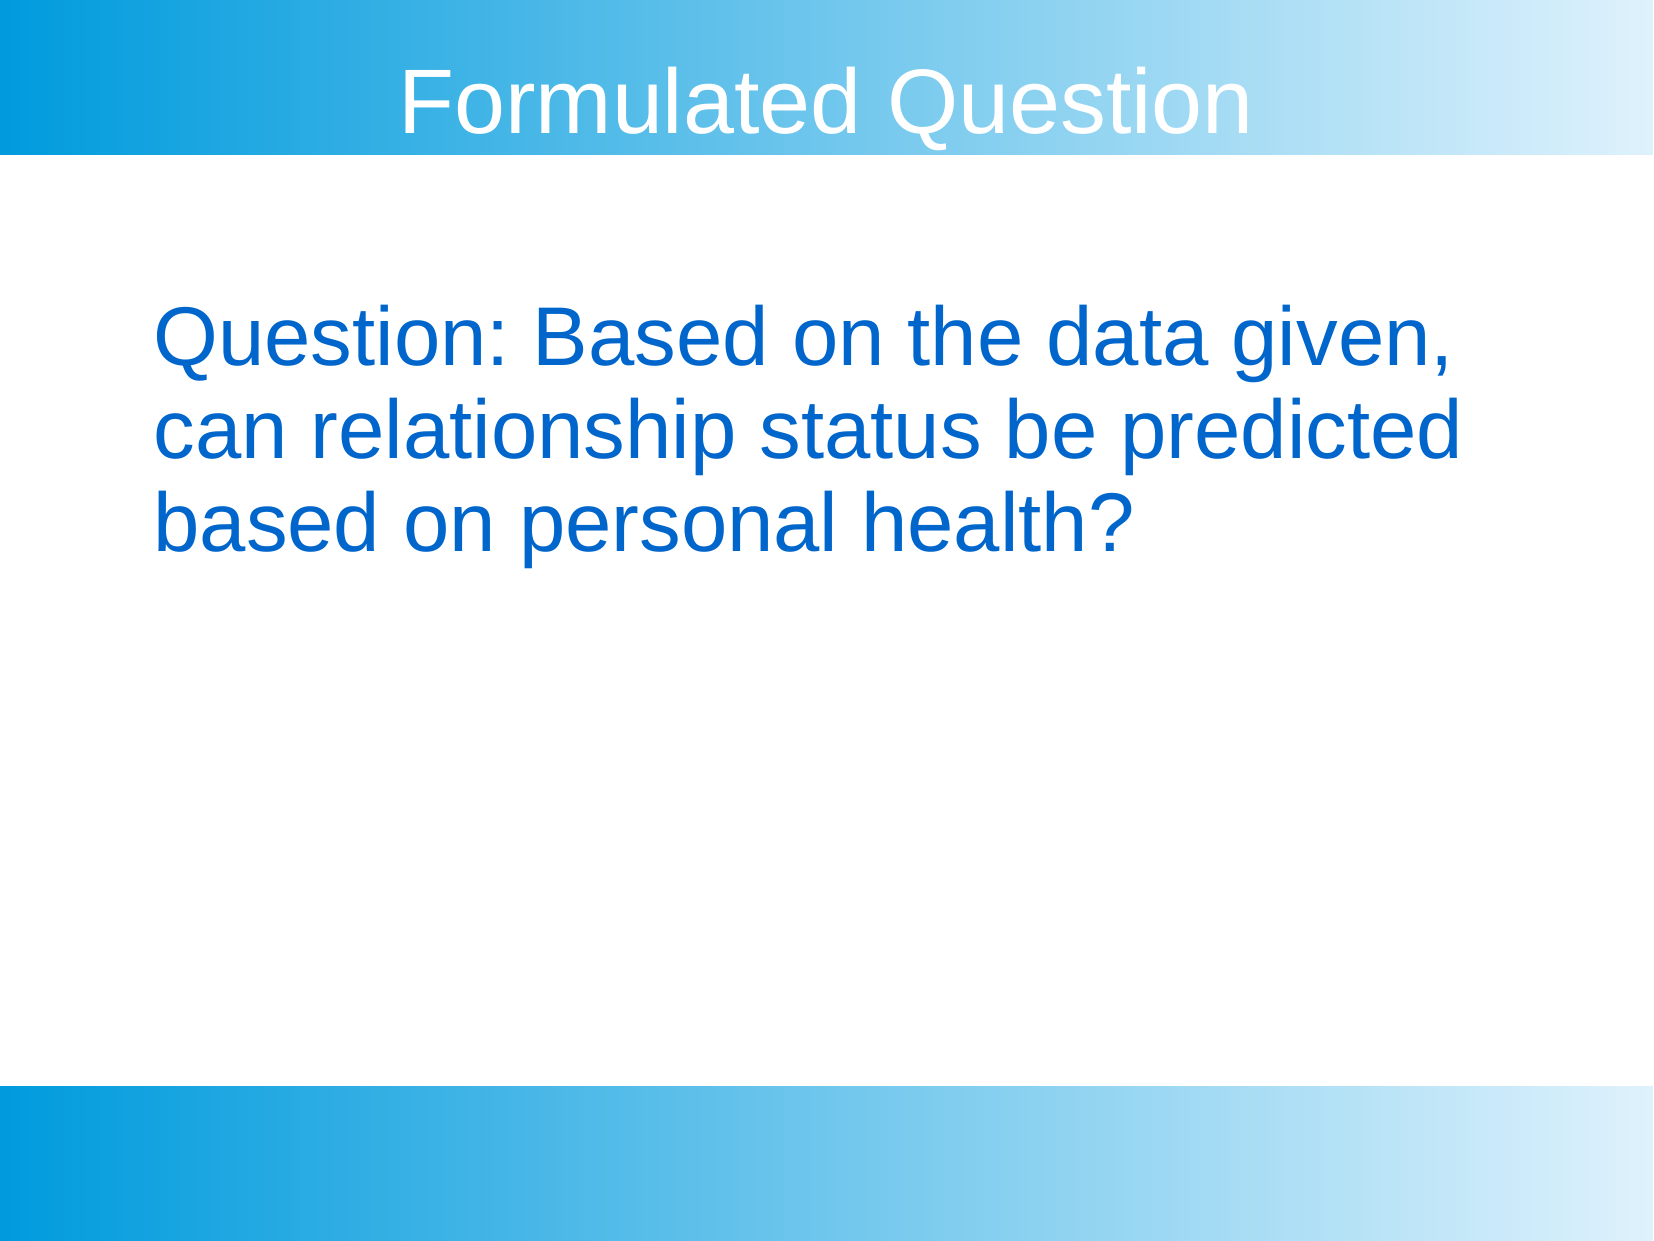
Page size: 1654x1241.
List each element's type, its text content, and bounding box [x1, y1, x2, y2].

list Question: Based on the data given, can relationship status be predicted based on personal health? [82, 290, 1571, 1010]
title Formulated Question [82, 49, 1571, 155]
